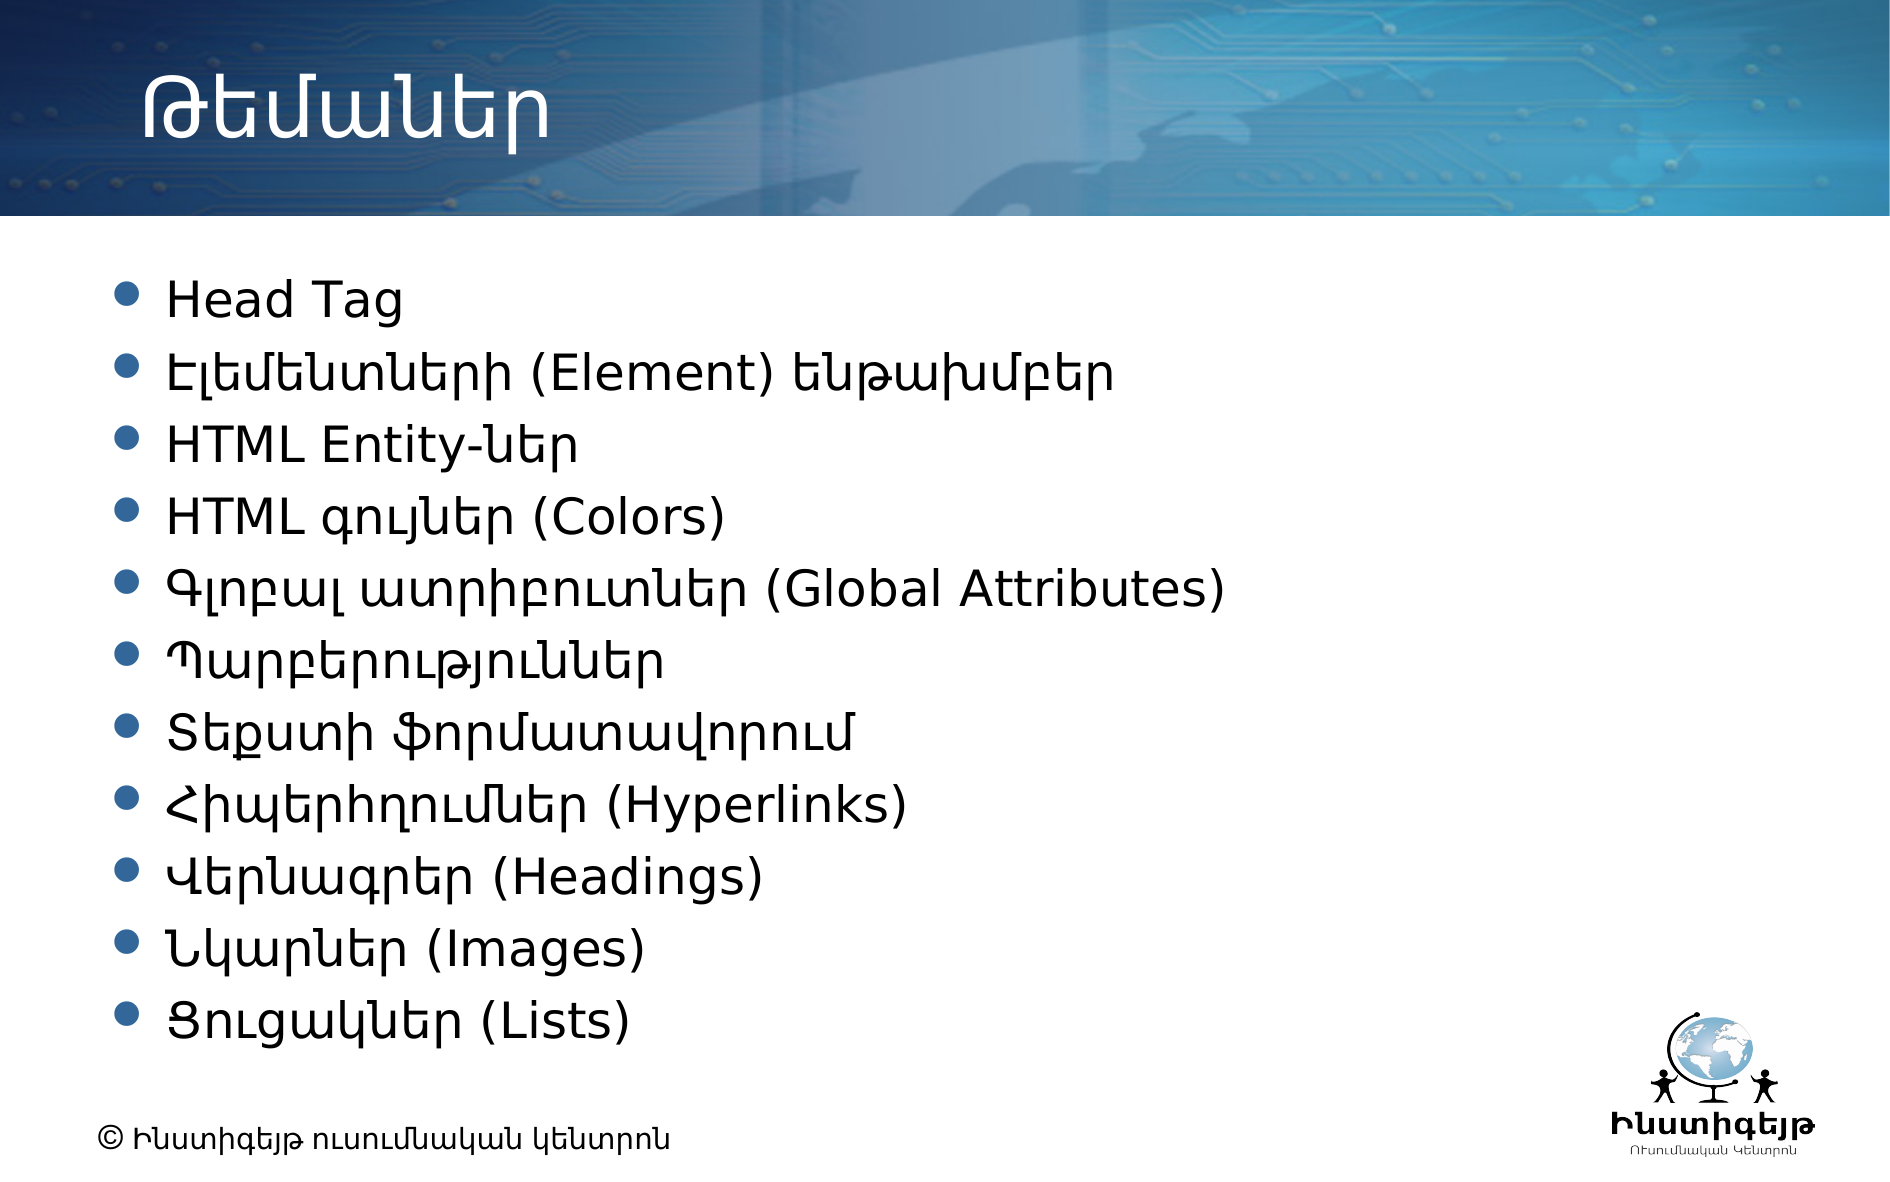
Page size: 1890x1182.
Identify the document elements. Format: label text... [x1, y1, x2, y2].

list Head Tag Էլեմենտների (Element) ենթախմբեր HTML Entity-ներ HTML գույներ (Colors) Գլոբալ ատրիբուտներ (Global Attributes) Պարբերություններ Տեքստի ֆորմատավորում Հիպերհղումներ (Hyperlinks) Վերնագրեր (Headings) Նկարներ (Images) Ցուցակներ (Lists) [110, 276, 1801, 302]
picture [0, 0, 1890, 216]
picture [1612, 1012, 1815, 1157]
text_box HTML <button> Tag [110, 308, 1801, 357]
